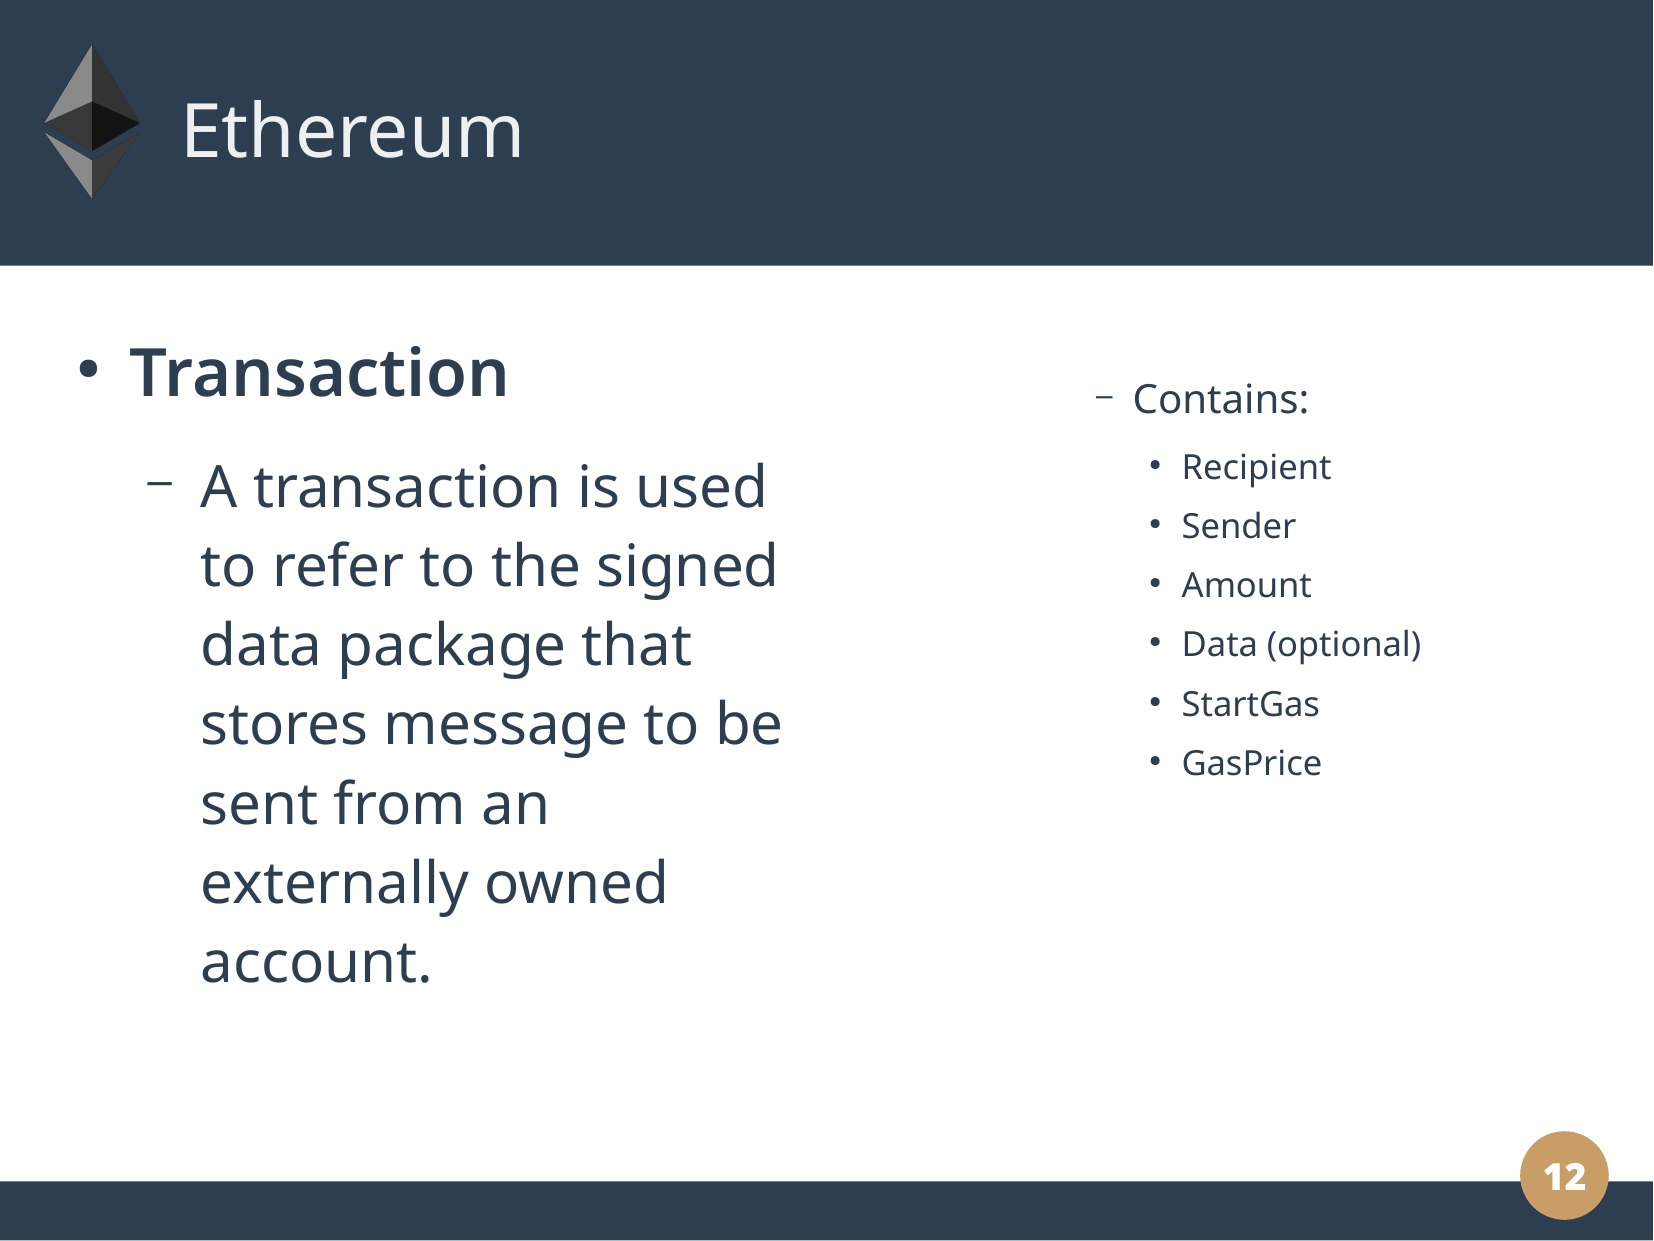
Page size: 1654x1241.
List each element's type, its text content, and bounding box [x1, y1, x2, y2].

picture [44, 44, 140, 199]
list Transaction A transaction is used to refer to the signed data package that stores message to be sent from an externally owned account. [58, 324, 808, 1152]
list Contains: Recipient Sender Amount Data (optional) StartGas GasPrice [1035, 300, 1505, 792]
title Ethereum [179, 49, 1594, 207]
